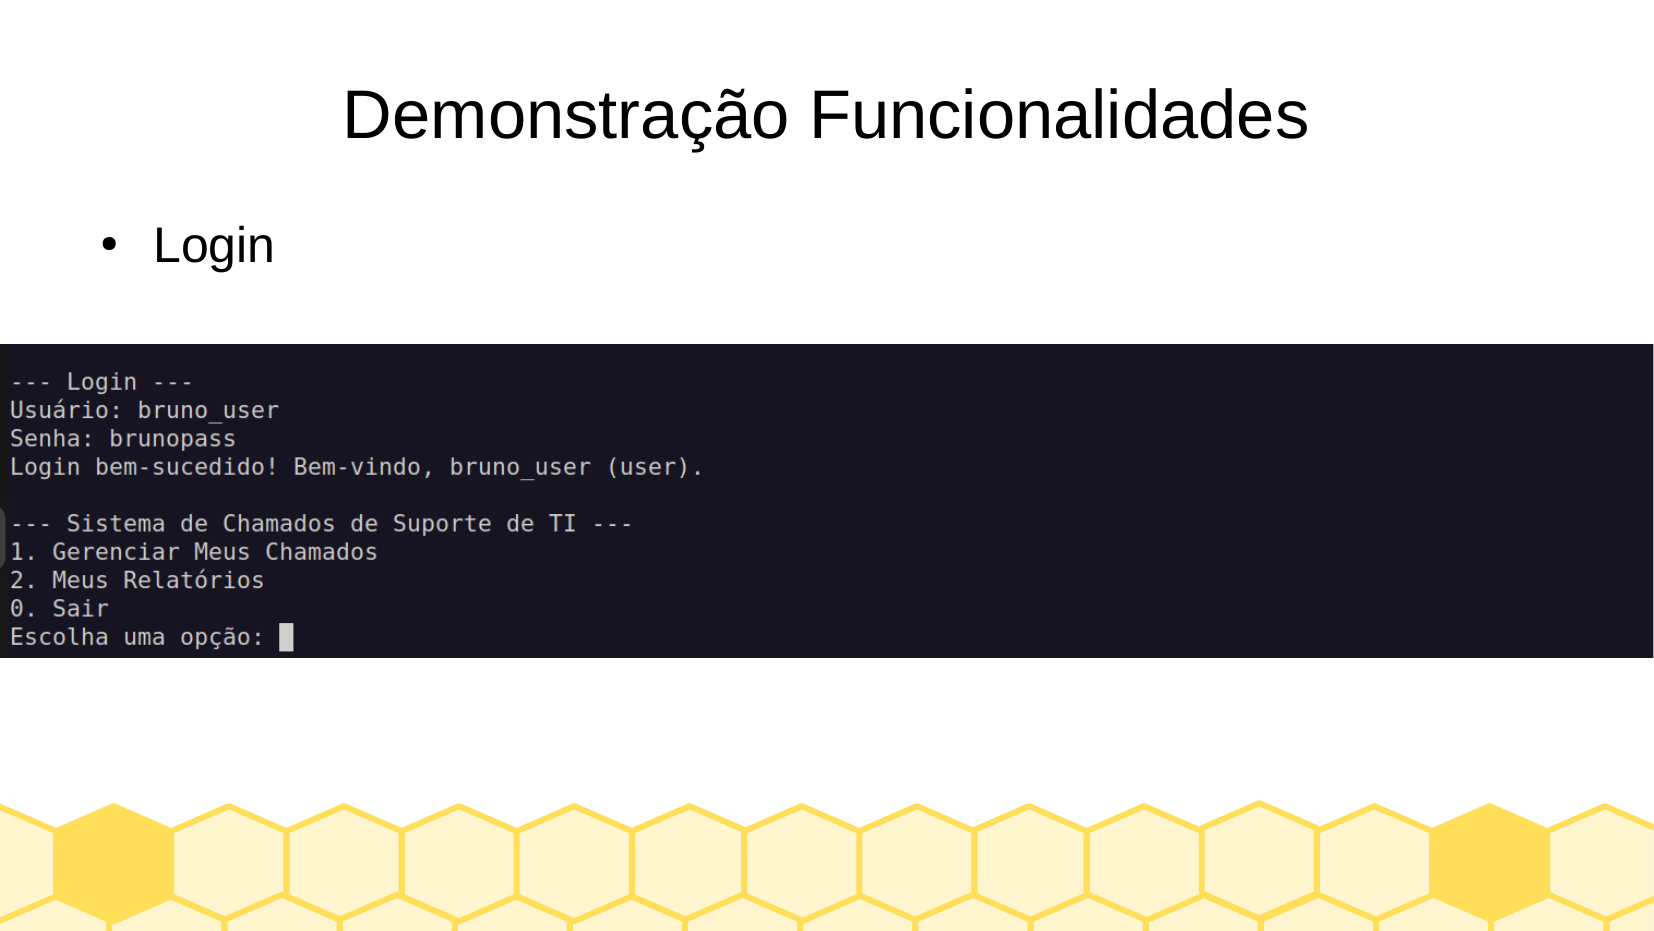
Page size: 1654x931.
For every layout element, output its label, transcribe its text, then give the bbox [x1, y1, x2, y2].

title Demonstração Funcionalidades [82, 37, 1571, 193]
picture [0, 344, 1654, 658]
list Login [82, 217, 1571, 296]
